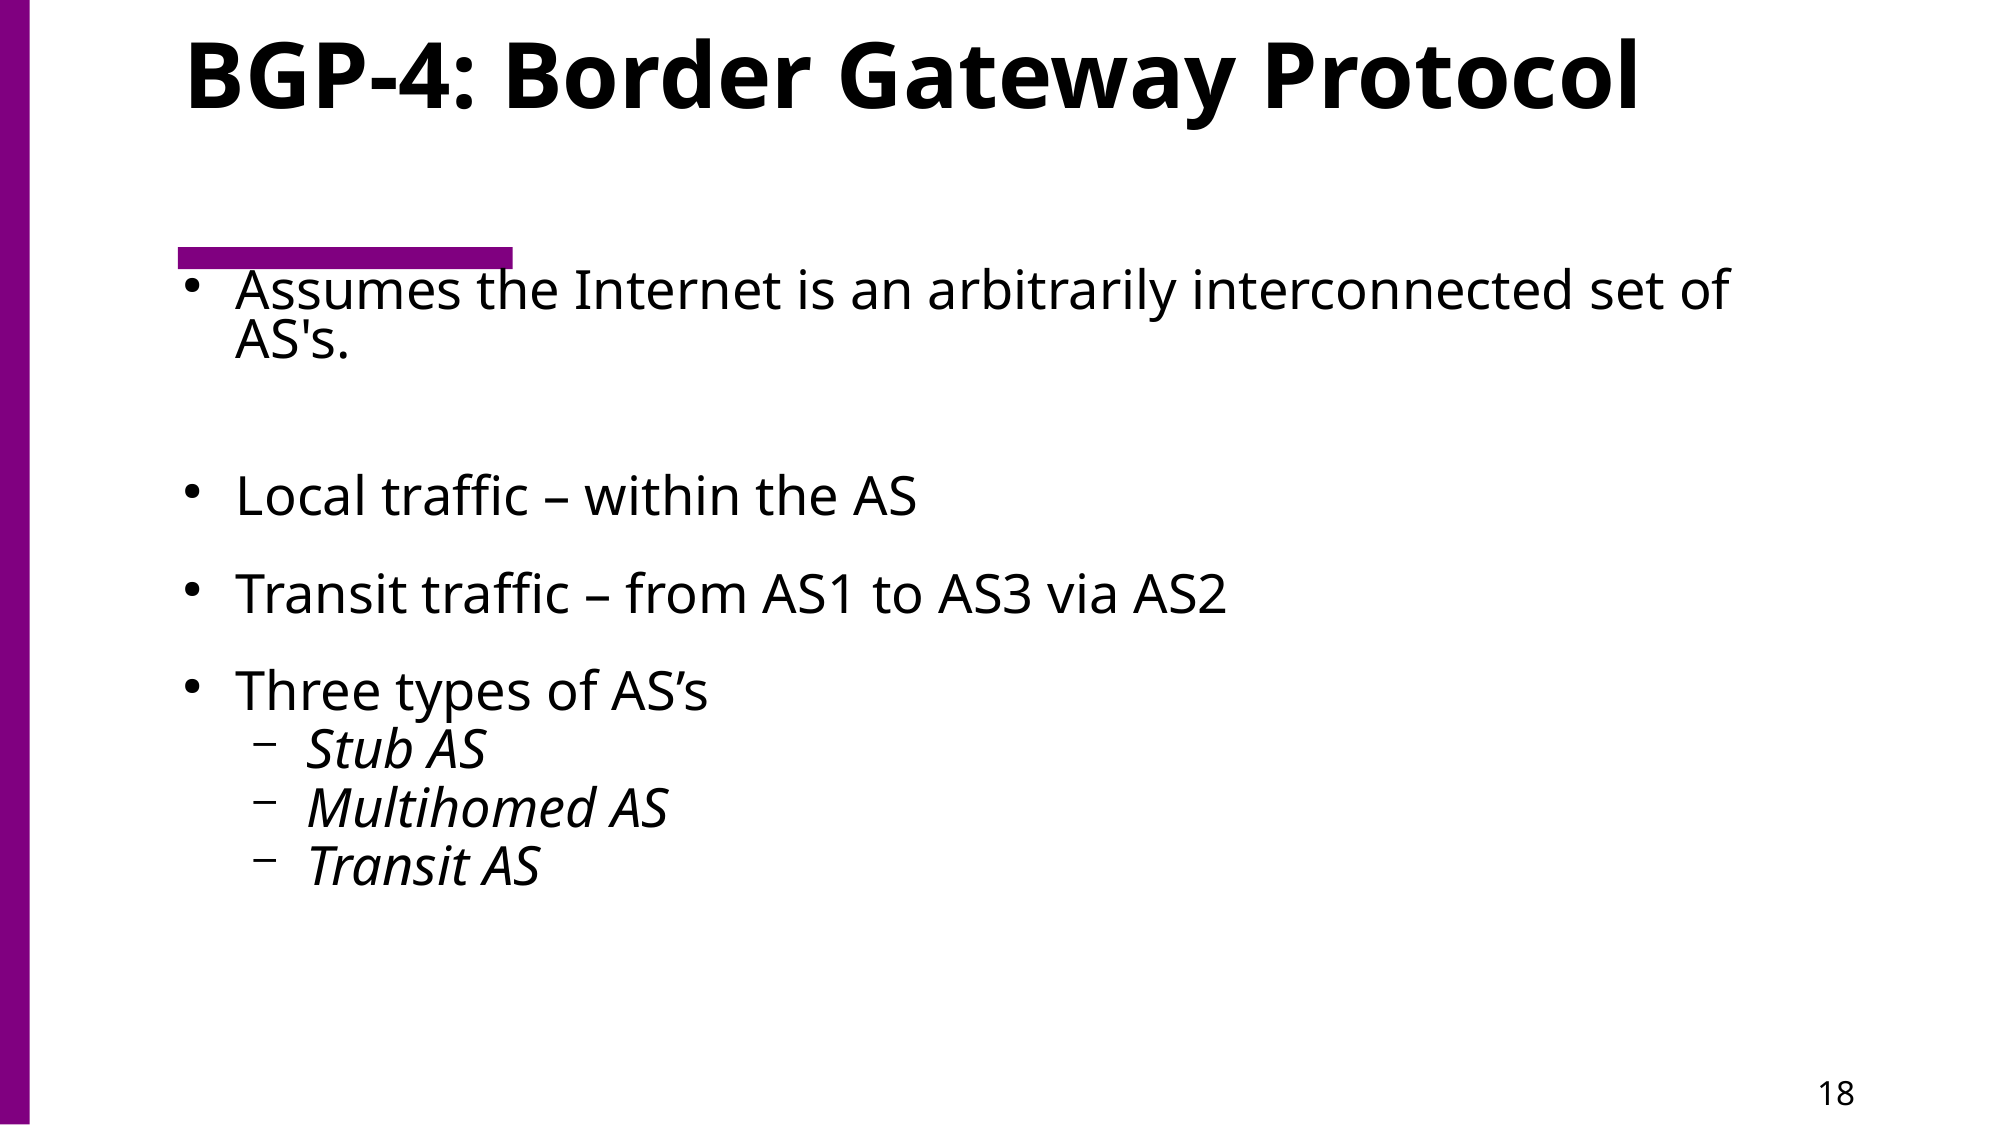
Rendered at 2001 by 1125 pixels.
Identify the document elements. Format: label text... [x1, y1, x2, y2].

title BGP-4: Border Gateway Protocol [133, 0, 1946, 135]
list Assumes the Internet is an arbitrarily interconnected set of AS's. Local traffic – within the AS Transit traffic – from AS1 to AS3 via AS2 Three types of AS’s Stub AS Multihomed AS Transit AS [150, 148, 1851, 1024]
